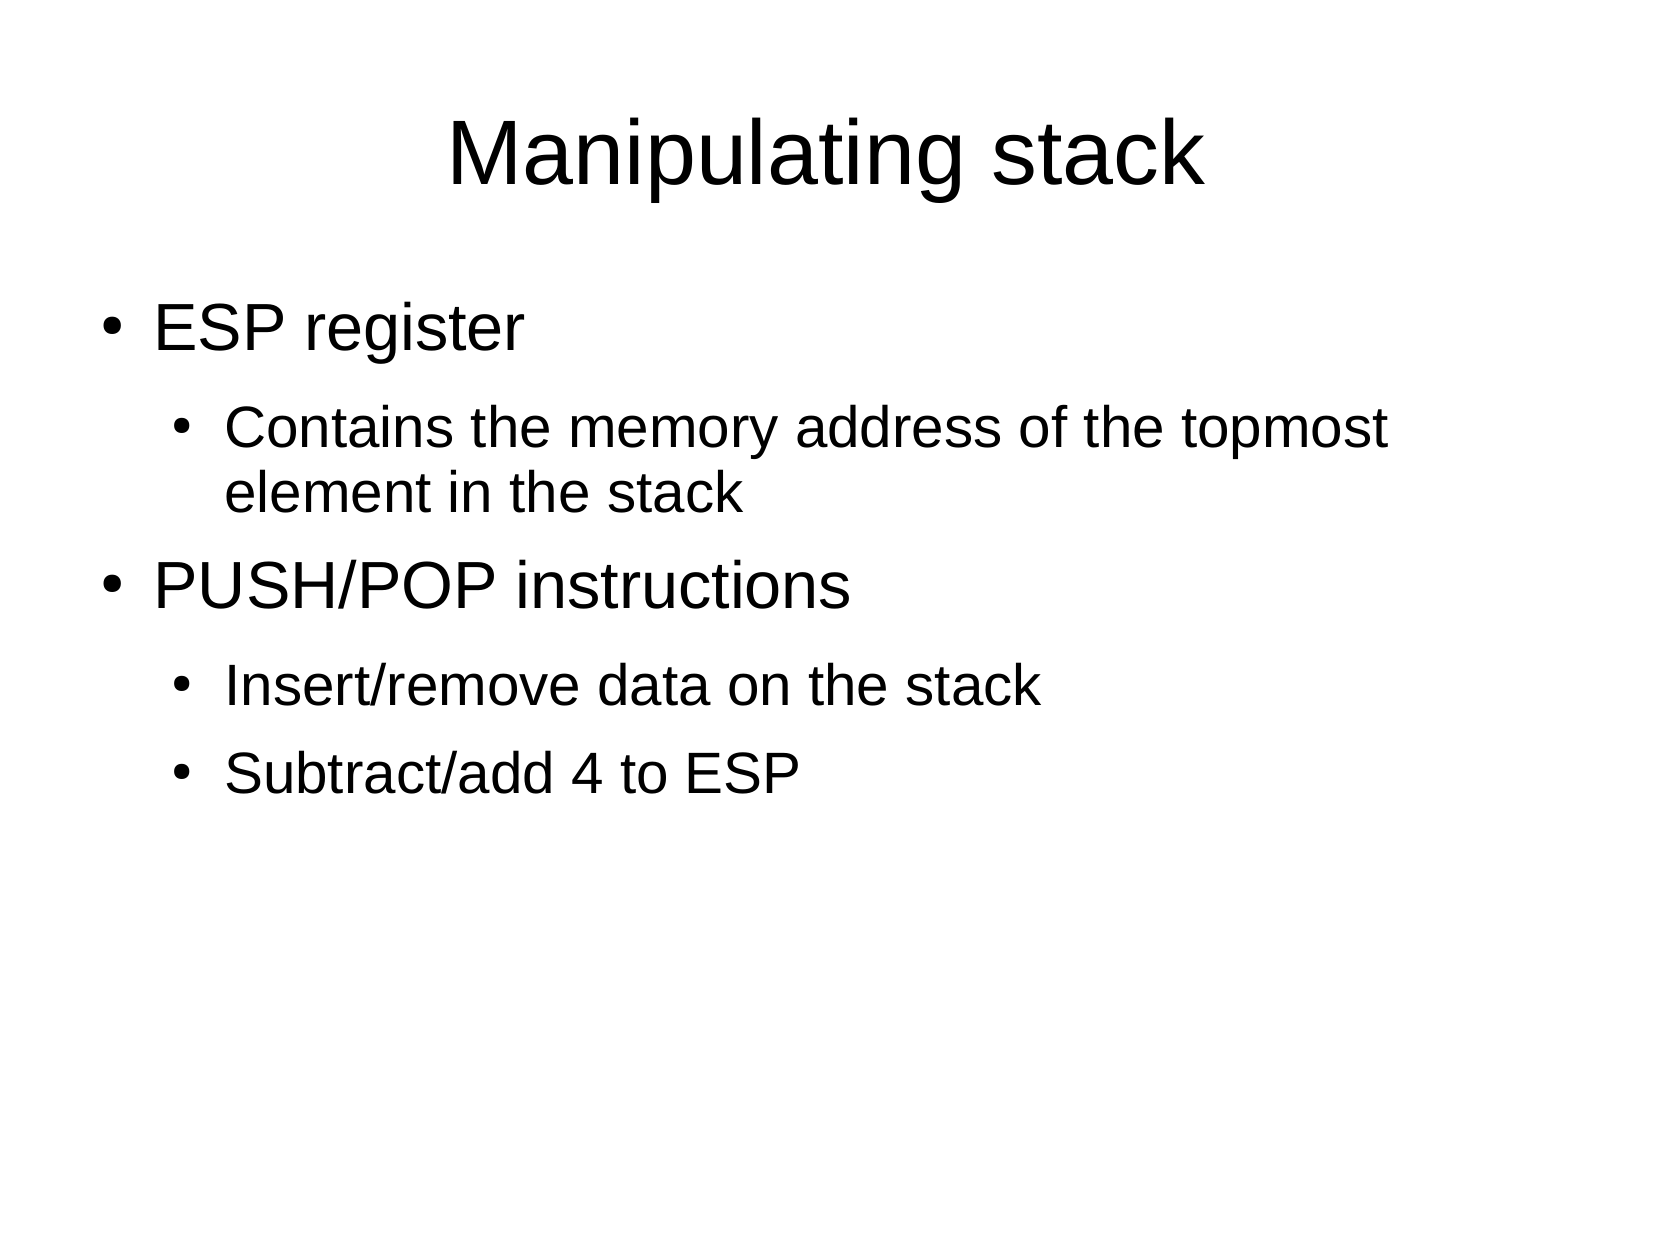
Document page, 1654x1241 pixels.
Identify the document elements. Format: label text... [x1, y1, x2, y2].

list ESP register Contains the memory address of the topmost element in the stack PUSH/POP instructions Insert/remove data on the stack Subtract/add 4 to ESP [82, 290, 1571, 1109]
title Manipulating stack [82, 49, 1571, 257]
